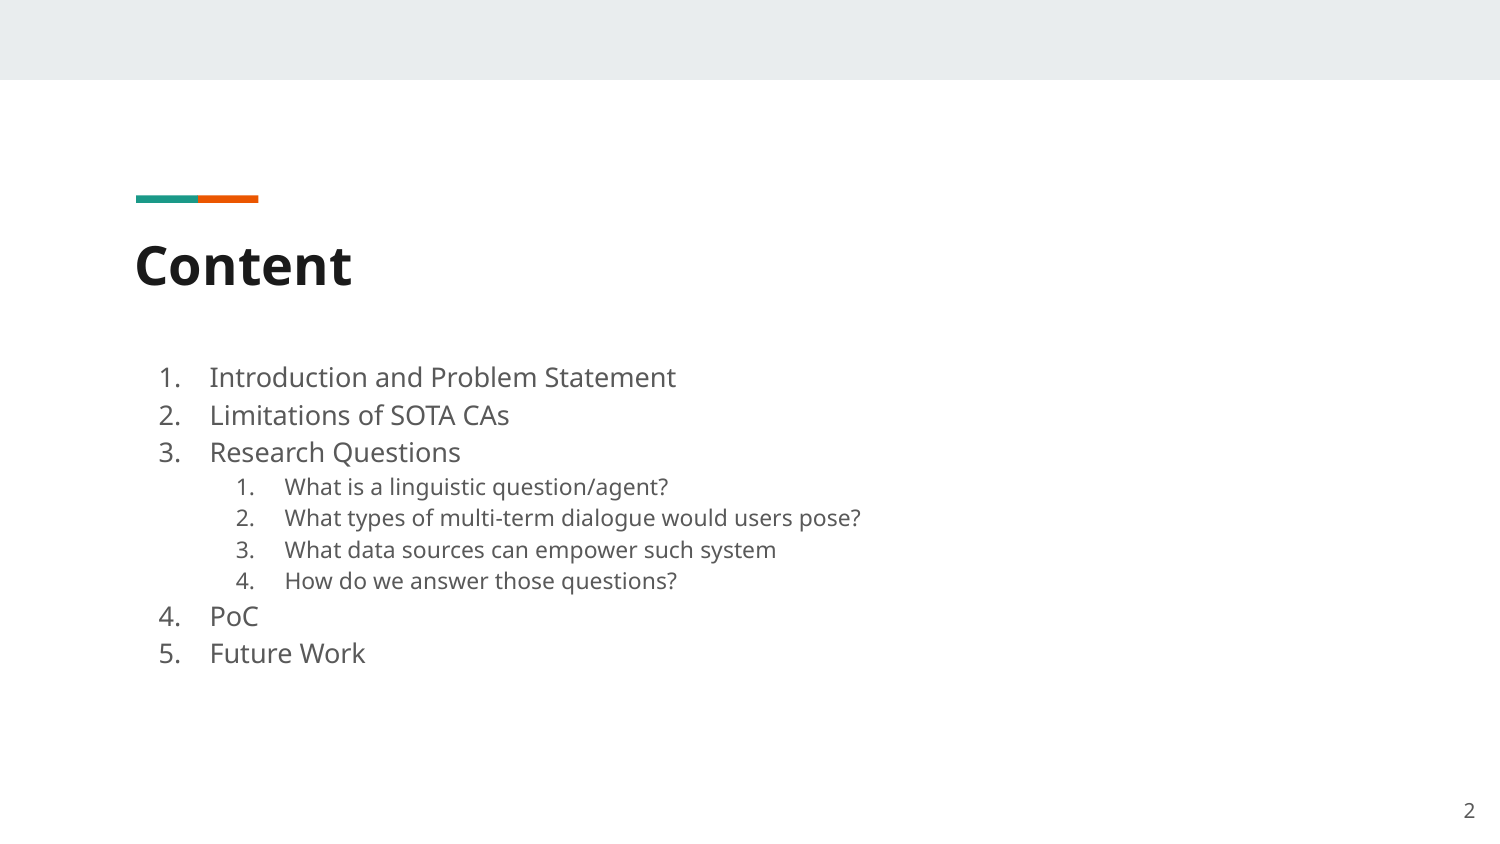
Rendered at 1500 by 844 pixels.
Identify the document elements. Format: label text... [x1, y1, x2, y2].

title Content [119, 216, 1381, 305]
list Introduction and Problem Statement Limitations of SOTA CAs Research Questions What is a linguistic question/agent? What types of multi-term dialogue would users pose? What data sources can empower such system How do we answer those questions? PoC Future Work [119, 341, 1381, 712]
slide_number <number> [1400, 779, 1491, 844]
